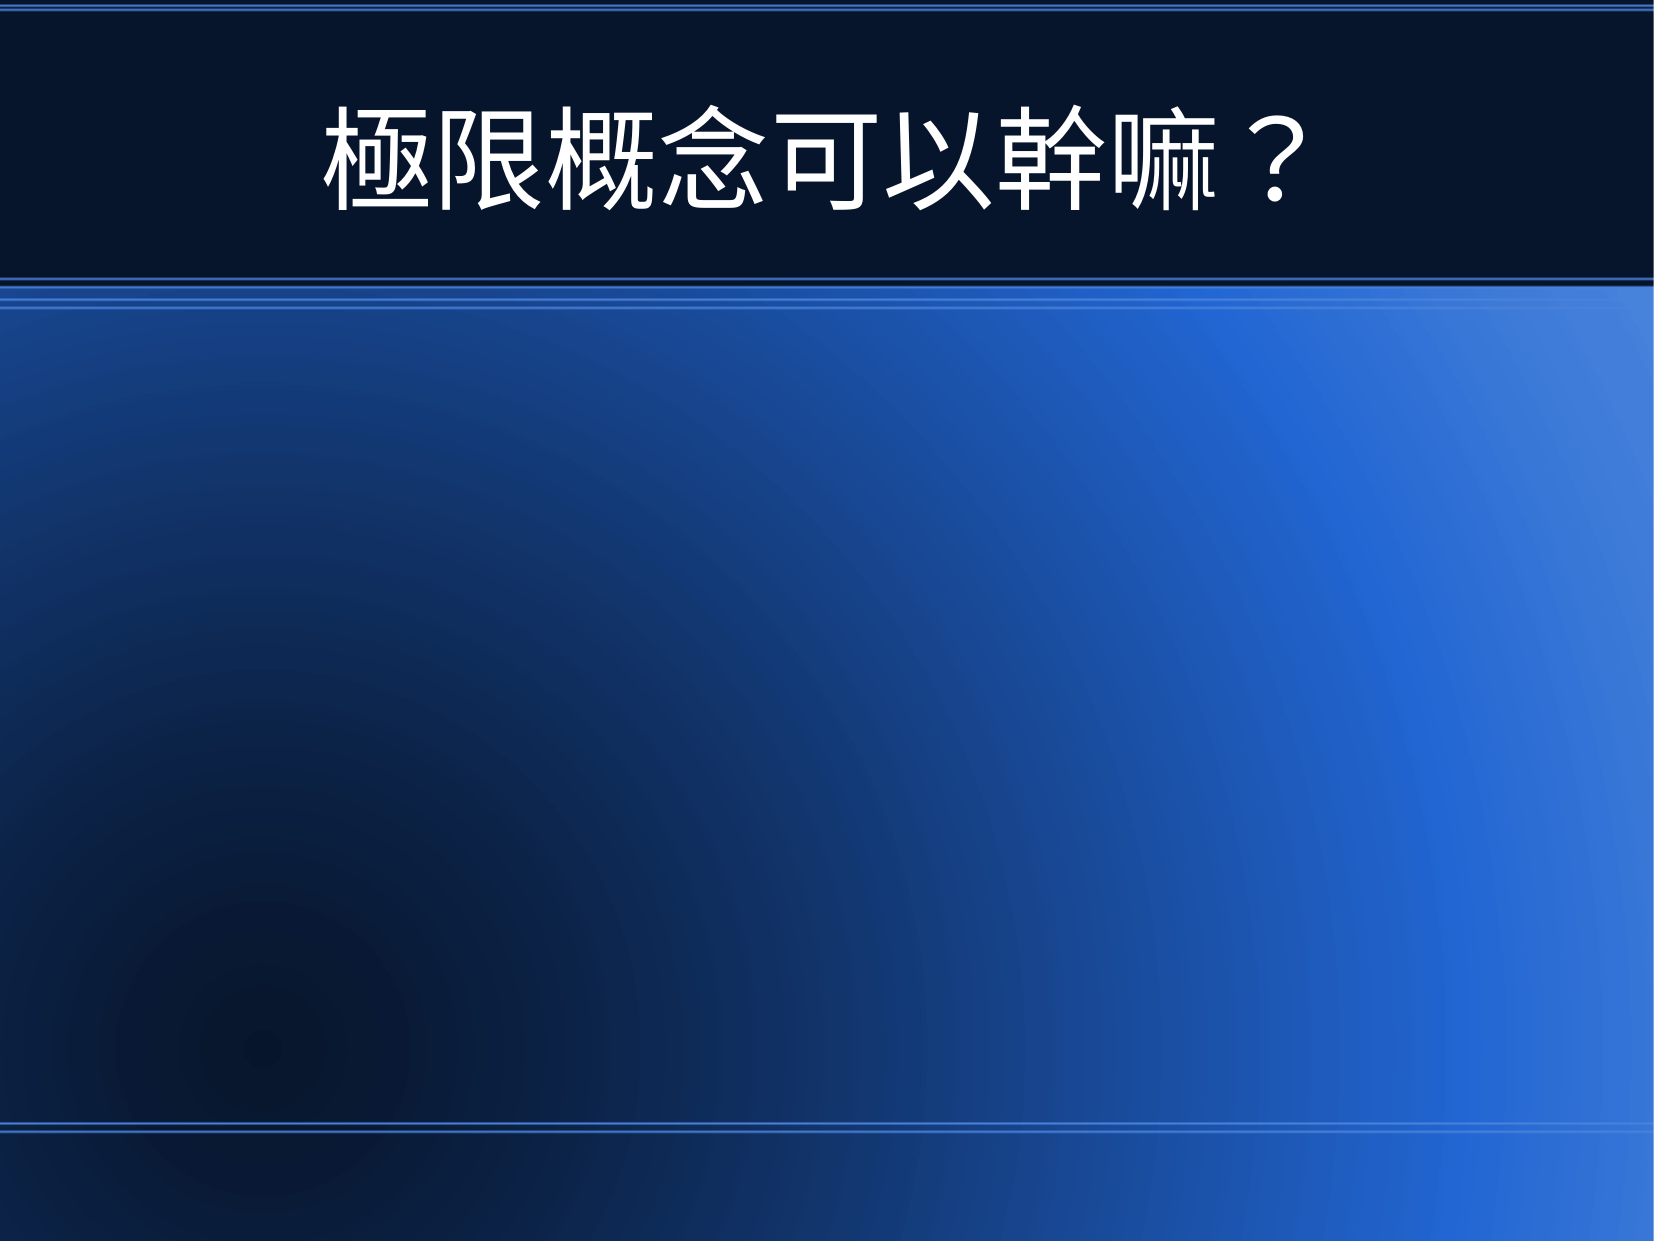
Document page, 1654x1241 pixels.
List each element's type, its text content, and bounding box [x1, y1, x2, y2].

picture [0, 0, 1654, 1241]
title 極限概念可以幹嘛？ [82, 49, 1571, 257]
